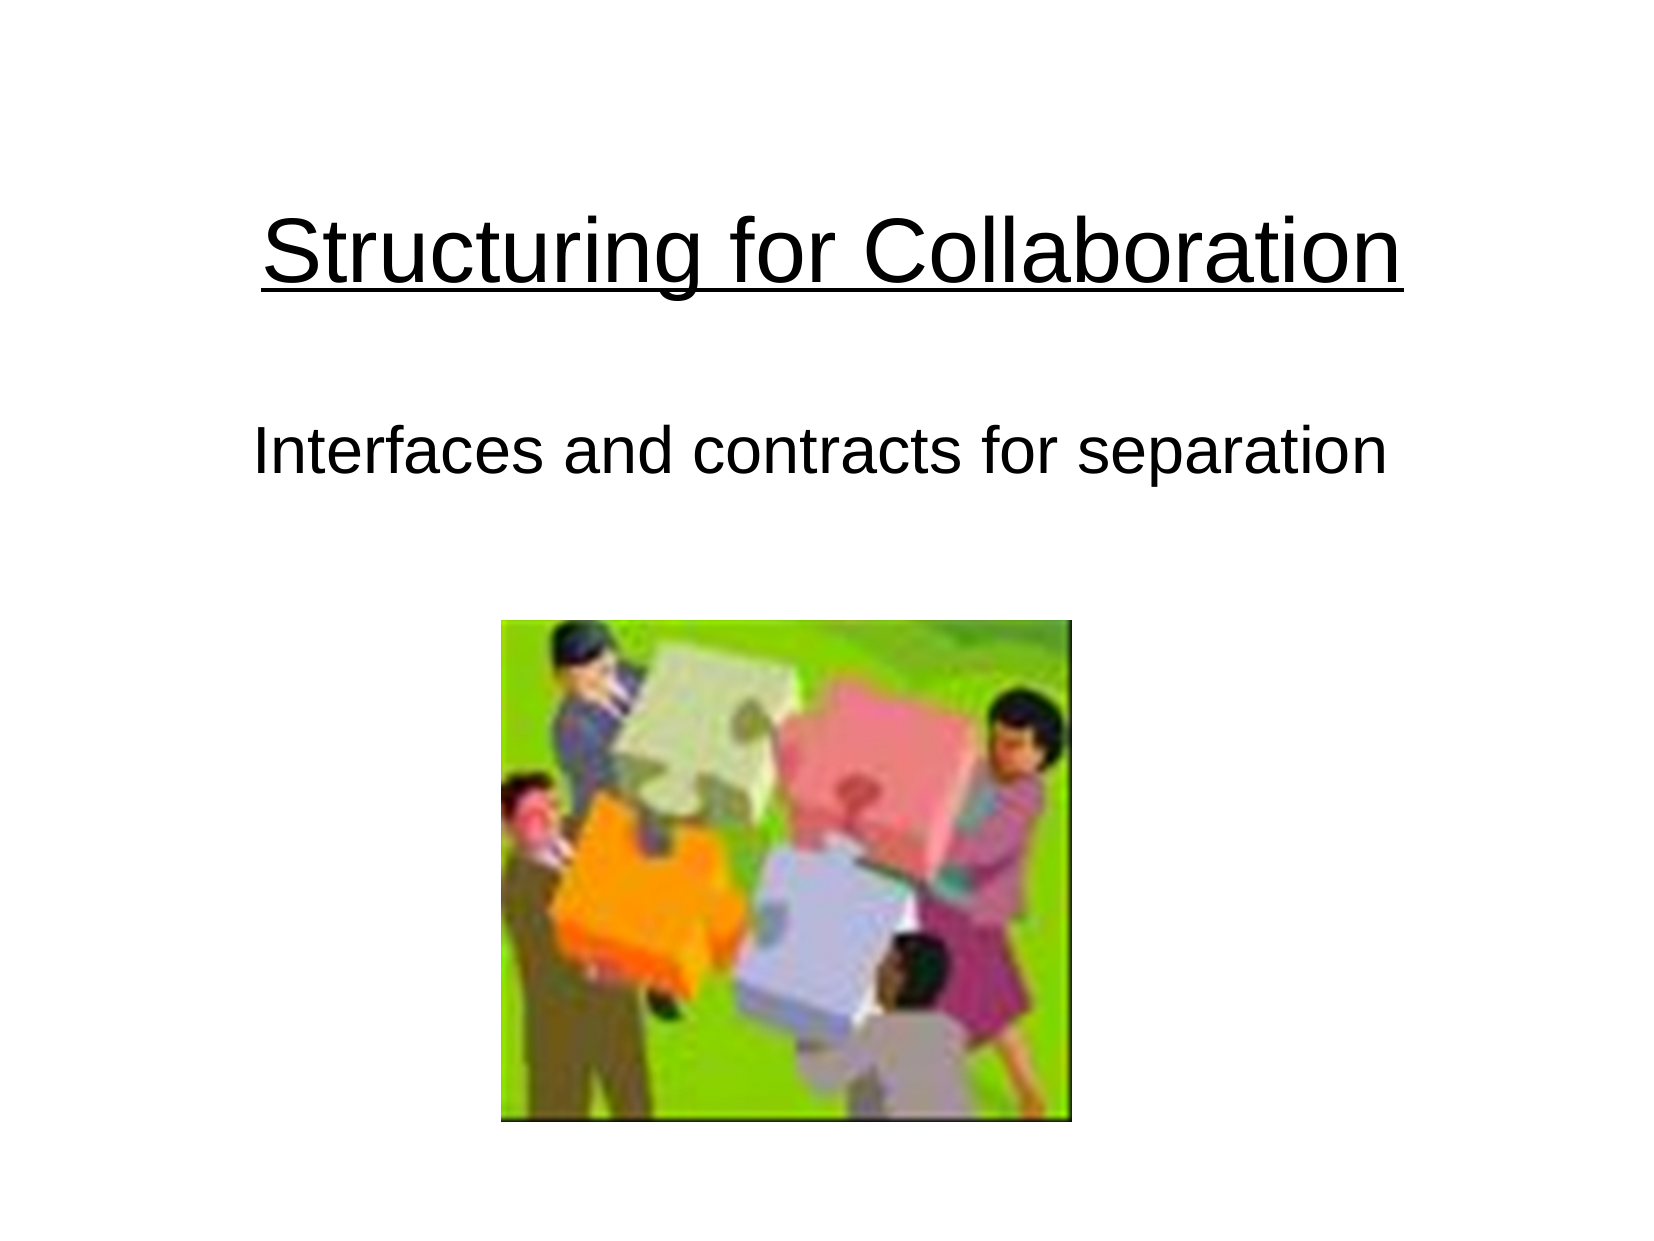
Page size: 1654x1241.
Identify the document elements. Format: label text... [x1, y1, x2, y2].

title Structuring for Collaboration [88, 147, 1577, 355]
picture [501, 620, 1072, 1123]
subtitle Interfaces and contracts for separation [76, 369, 1565, 532]
